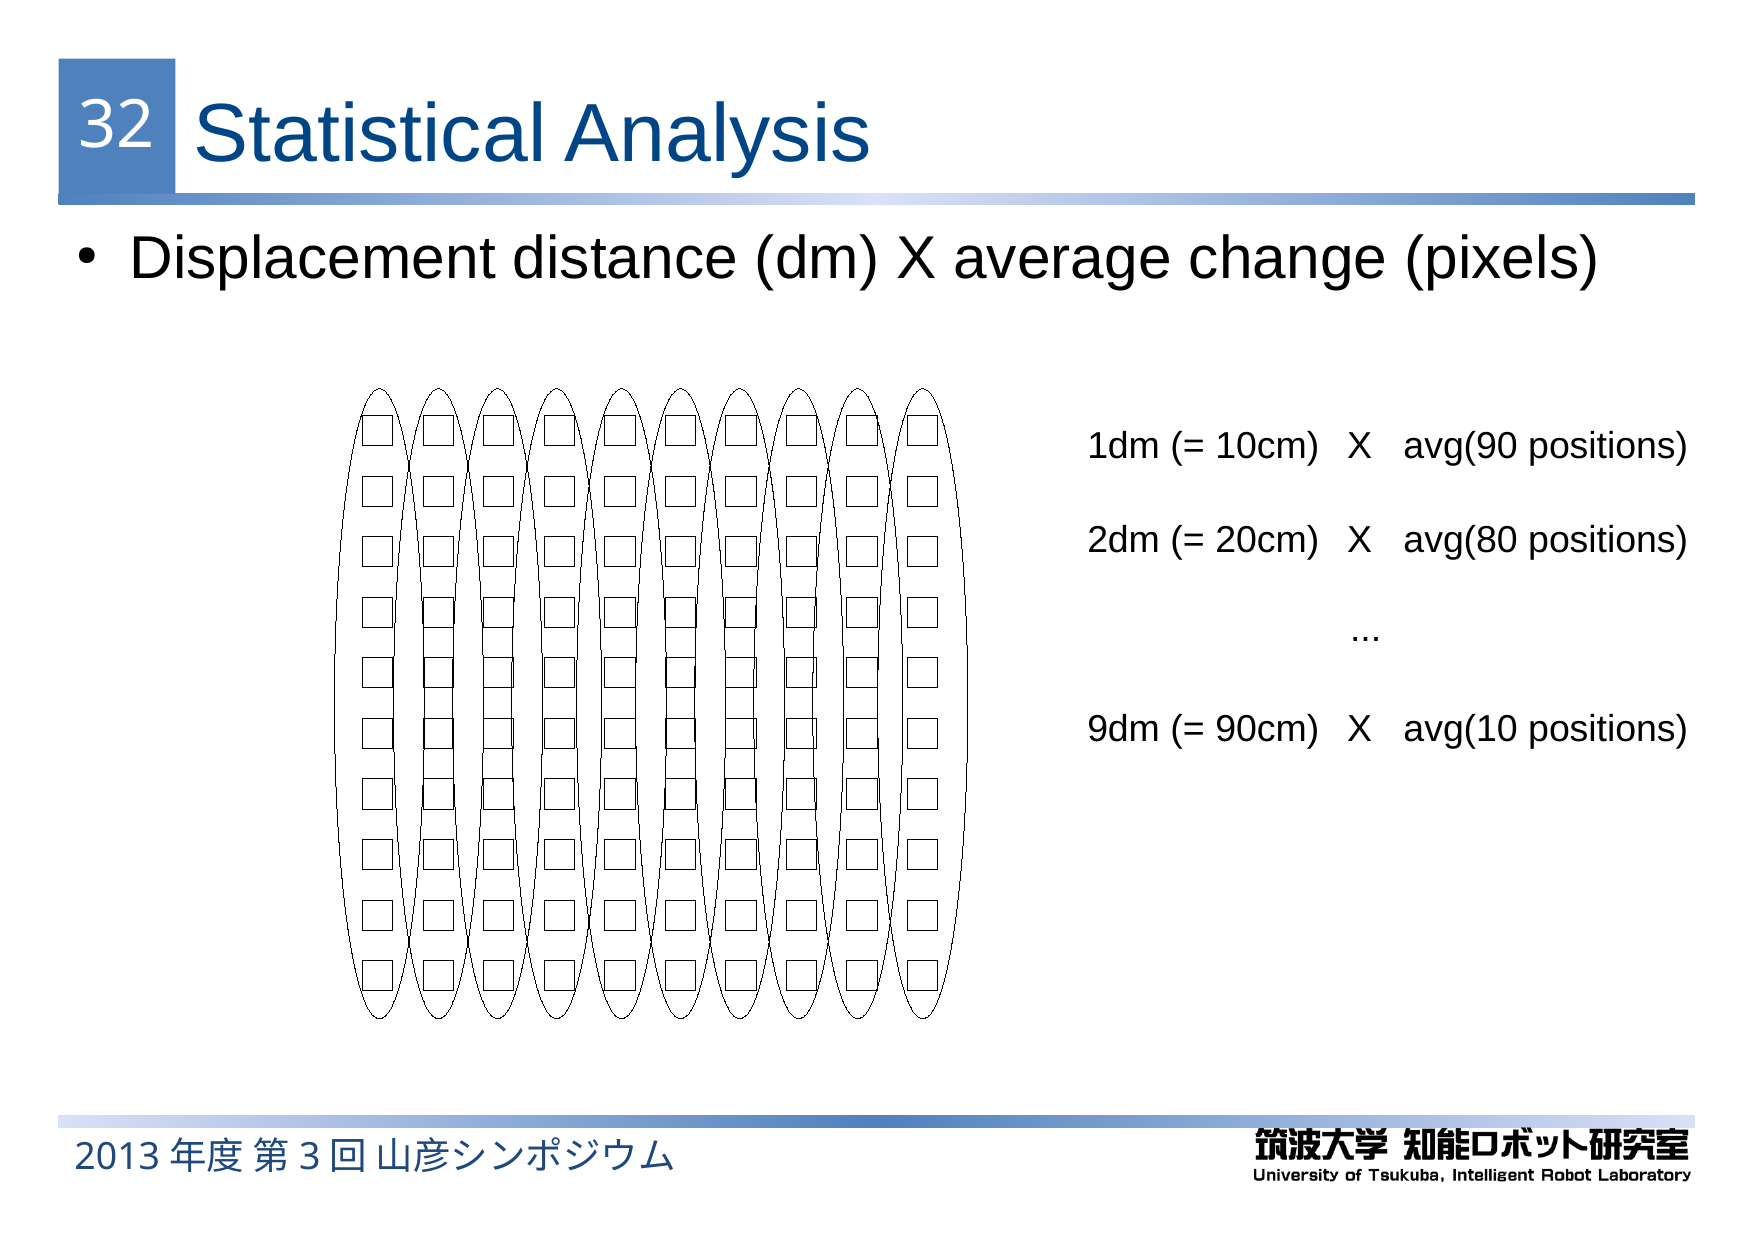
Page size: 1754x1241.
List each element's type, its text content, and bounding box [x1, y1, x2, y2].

text_box 1dm (= 10cm) [1072, 417, 1332, 474]
text_box 2dm (= 20cm) [1072, 511, 1332, 569]
text_box X avg(10 positions) [1332, 700, 1718, 758]
text_box ... [1072, 600, 1659, 657]
text_box X avg(90 positions) [1332, 417, 1733, 474]
text_box X avg(80 positions) [1332, 511, 1718, 569]
title Statistical Analysis [193, 61, 1651, 205]
picture [1252, 1127, 1691, 1182]
text_box 9dm (= 90cm) [1072, 700, 1332, 758]
list Displacement distance (dm) X average change (pixels) [58, 223, 1696, 359]
